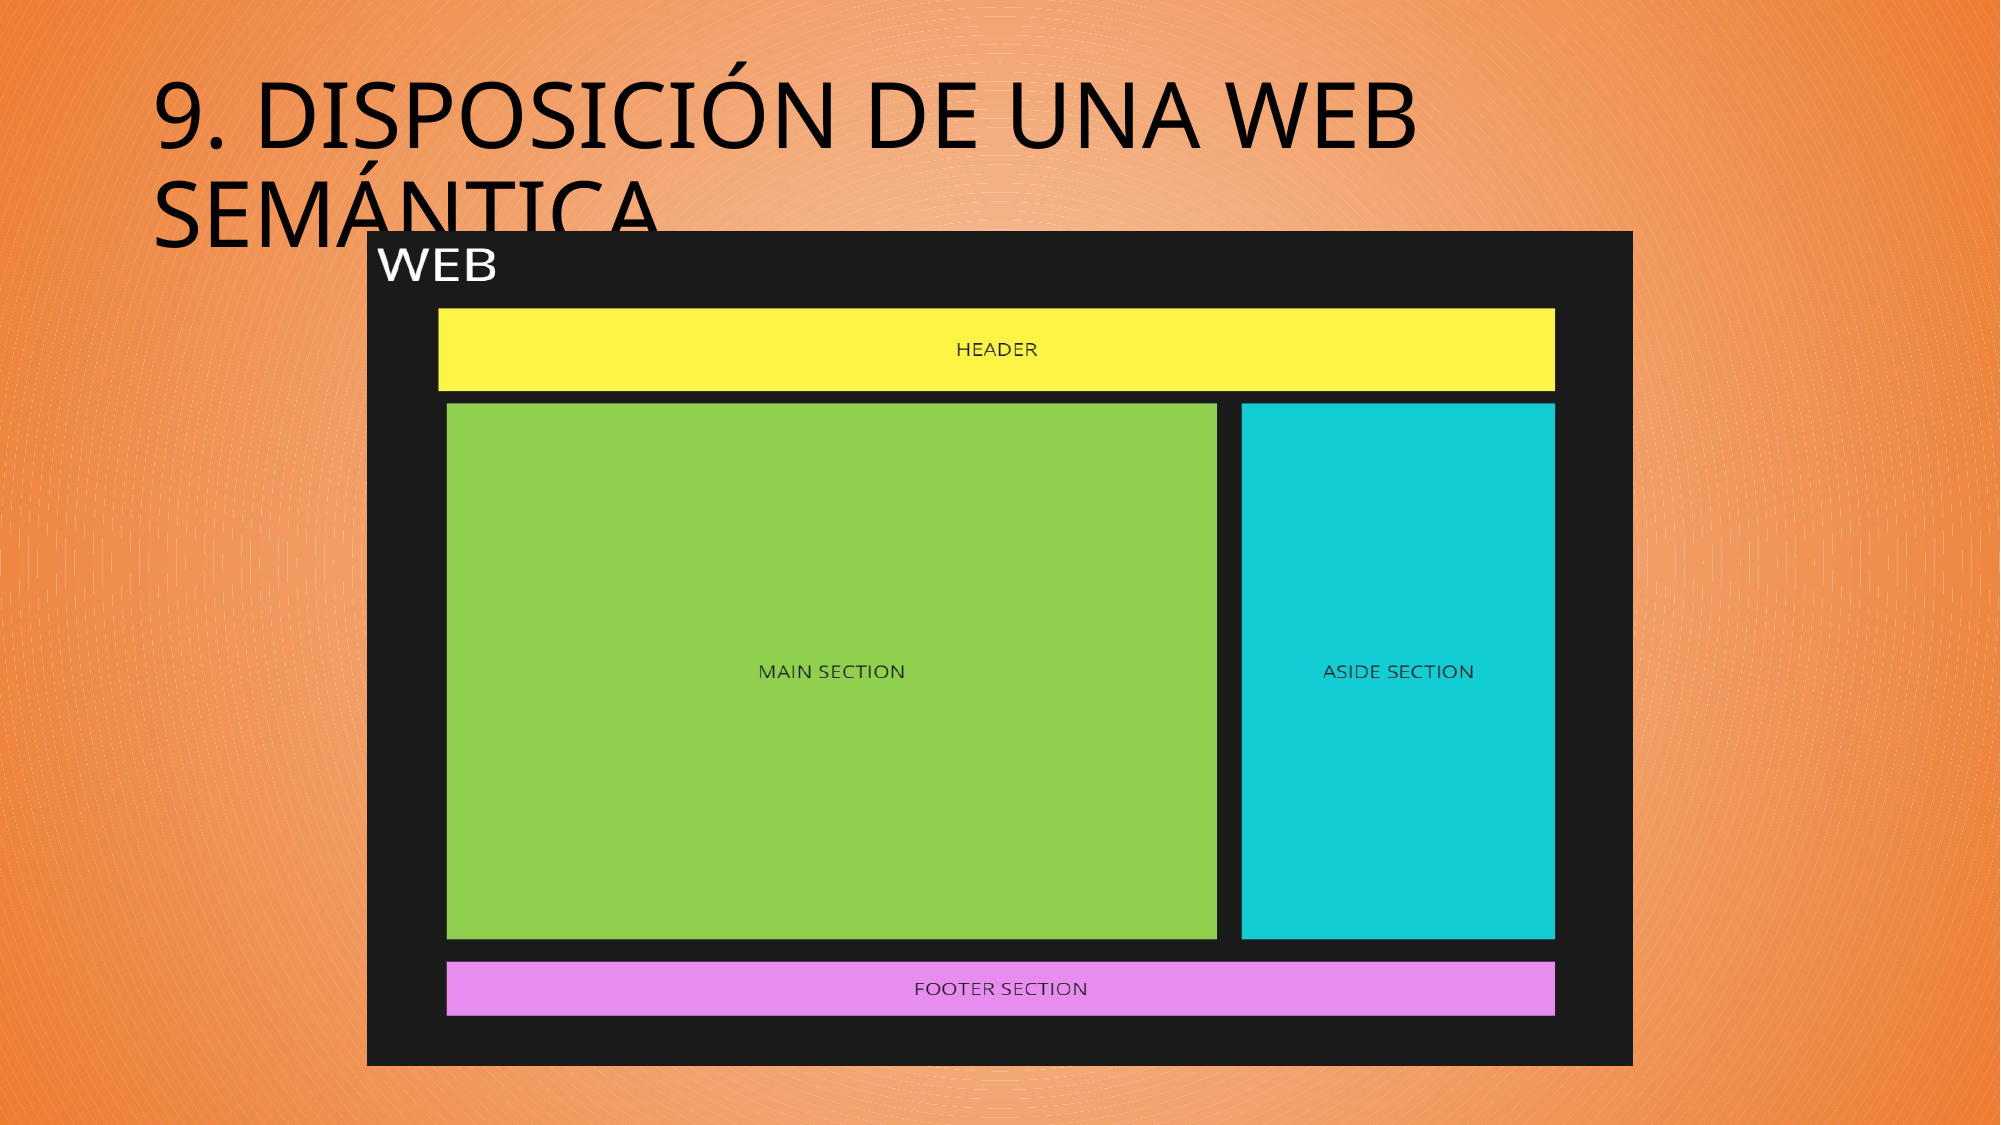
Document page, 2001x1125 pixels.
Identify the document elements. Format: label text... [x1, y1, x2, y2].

title 9. DISPOSICIÓN DE UNA WEB SEMÁNTICA [137, 59, 1863, 278]
picture [367, 231, 1633, 1066]
